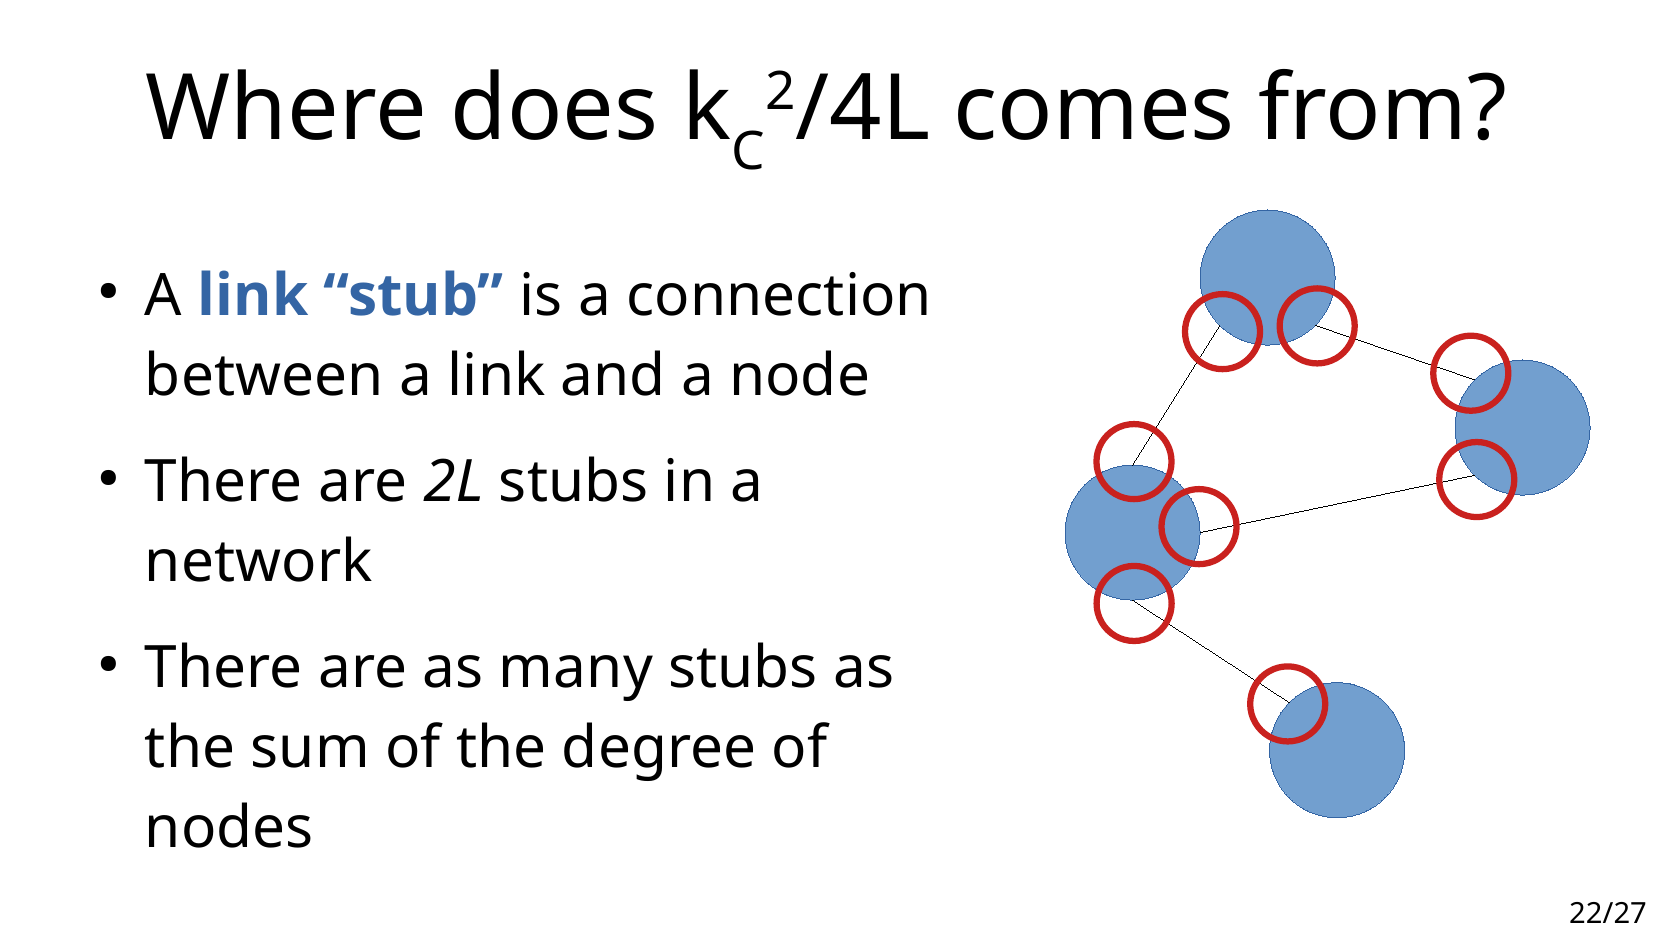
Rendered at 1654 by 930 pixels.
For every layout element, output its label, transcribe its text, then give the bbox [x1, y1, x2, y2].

text_box [1271, 686, 1322, 738]
text_box [1283, 292, 1333, 342]
text_box [1455, 359, 1591, 496]
text_box [1459, 446, 1511, 494]
text_box [1102, 465, 1166, 495]
text_box [1205, 298, 1256, 344]
text_box [1102, 570, 1166, 601]
title Where does kC2/4L comes from? [82, 1, 1571, 225]
text_box [1165, 495, 1201, 560]
text_box [1065, 476, 1191, 589]
text_box [1458, 362, 1505, 407]
text_box [1269, 682, 1405, 818]
text_box [1200, 209, 1336, 346]
list A link “stub” is a connection between a link and a node There are 2L stubs in a network There are as many stubs as the sum of the degree of nodes [82, 252, 961, 871]
